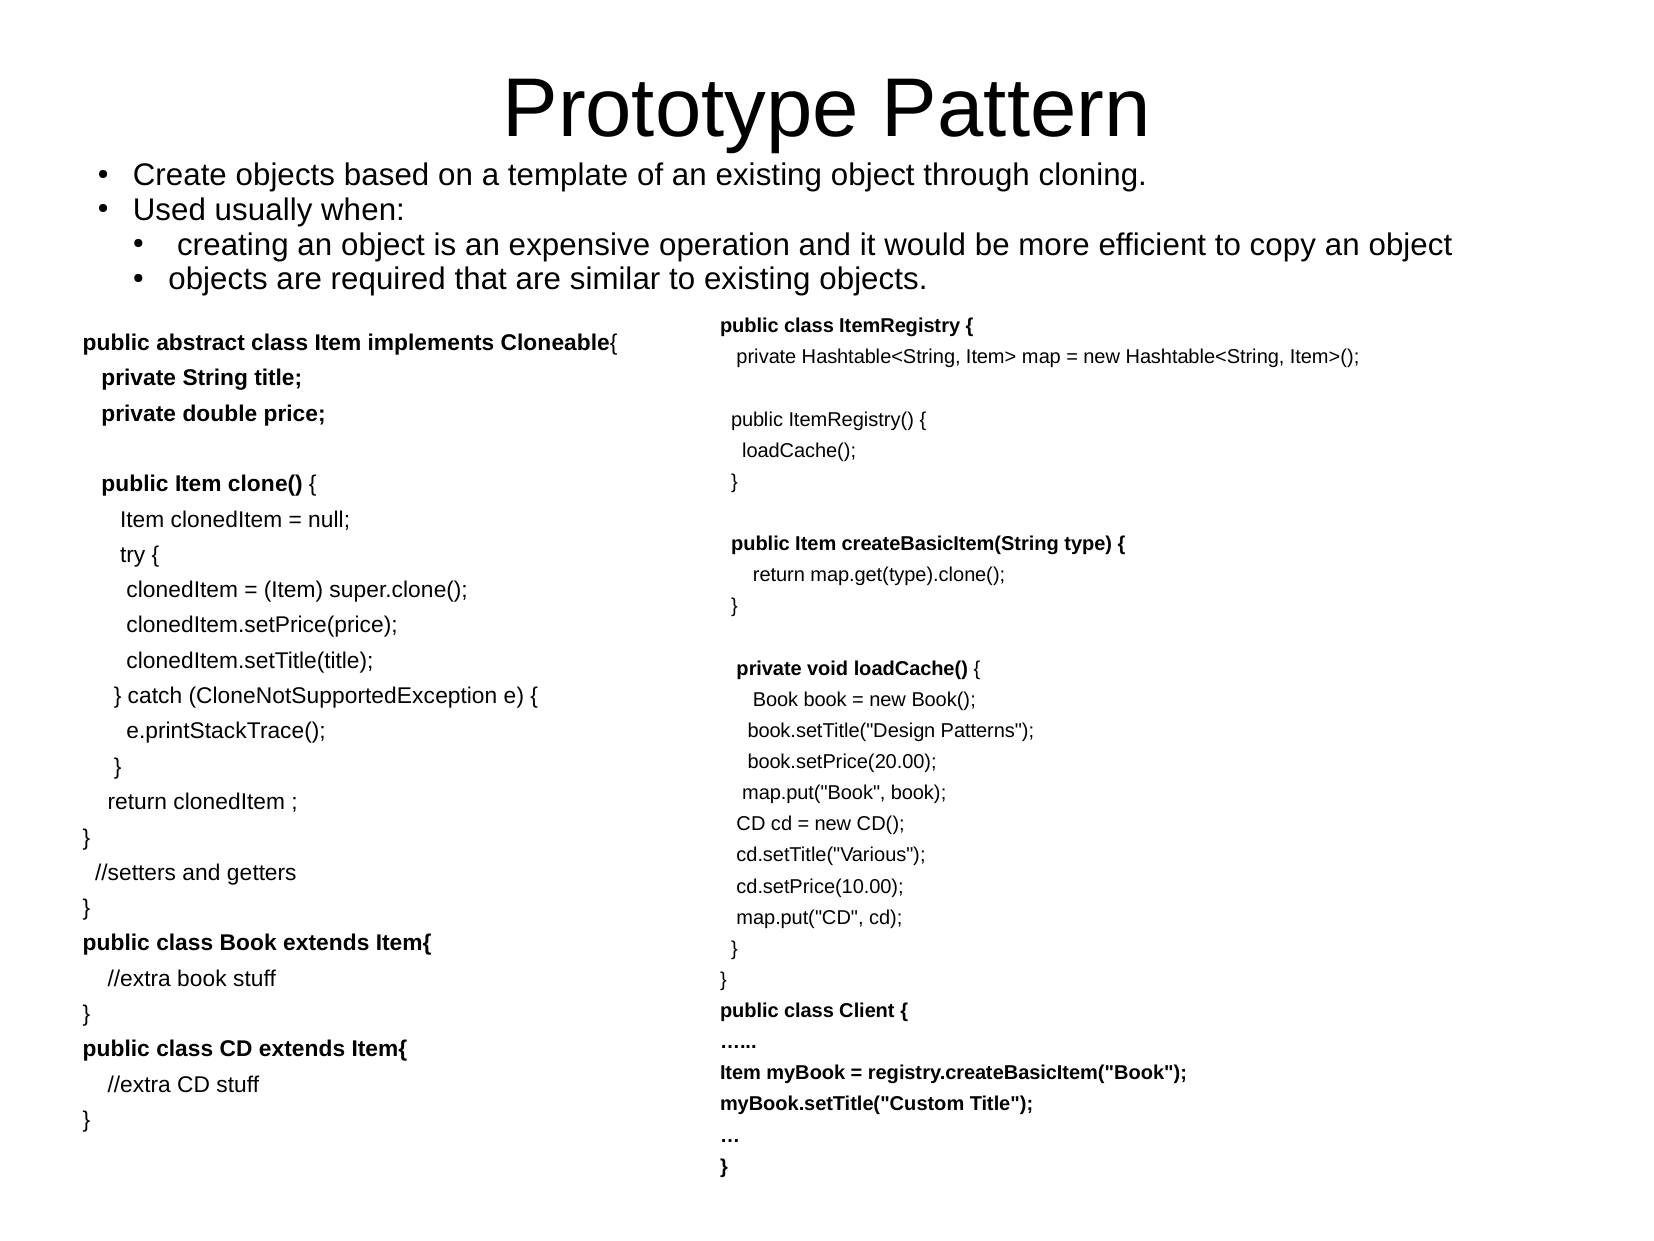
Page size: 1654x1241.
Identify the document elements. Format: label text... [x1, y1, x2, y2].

list public abstract class Item implements Cloneable{ private String title; private double price; public Item clone() { Item clonedItem = null; try { clonedItem = (Item) super.clone(); clonedItem.setPrice(price); clonedItem.setTitle(title); } catch (CloneNotSupportedException e) { e.printStackTrace(); } return clonedItem ; } //setters and getters } public class Book extends Item{ //extra book stuff } public class CD extends Item{ //extra CD stuff } [82, 330, 706, 1141]
text_box Create objects based on a template of an existing object through cloning. Used usually when: creating an object is an expensive operation and it would be more efficient to copy an object objects are required that are similar to existing objects. [82, 150, 1606, 306]
list public class ItemRegistry { private Hashtable<String, Item> map = new Hashtable<String, Item>(); public ItemRegistry() { loadCache(); } public Item createBasicItem(String type) { return map.get(type).clone(); } private void loadCache() { Book book = new Book(); book.setTitle("Design Patterns"); book.setPrice(20.00); map.put("Book", book); CD cd = new CD(); cd.setTitle("Various"); cd.setPrice(10.00); map.put("CD", cd); } } public class Client { …... Item myBook = registry.createBasicItem("Book"); myBook.setTitle("Custom Title"); … } [720, 314, 1587, 1185]
title Prototype Pattern [82, 49, 1571, 150]
